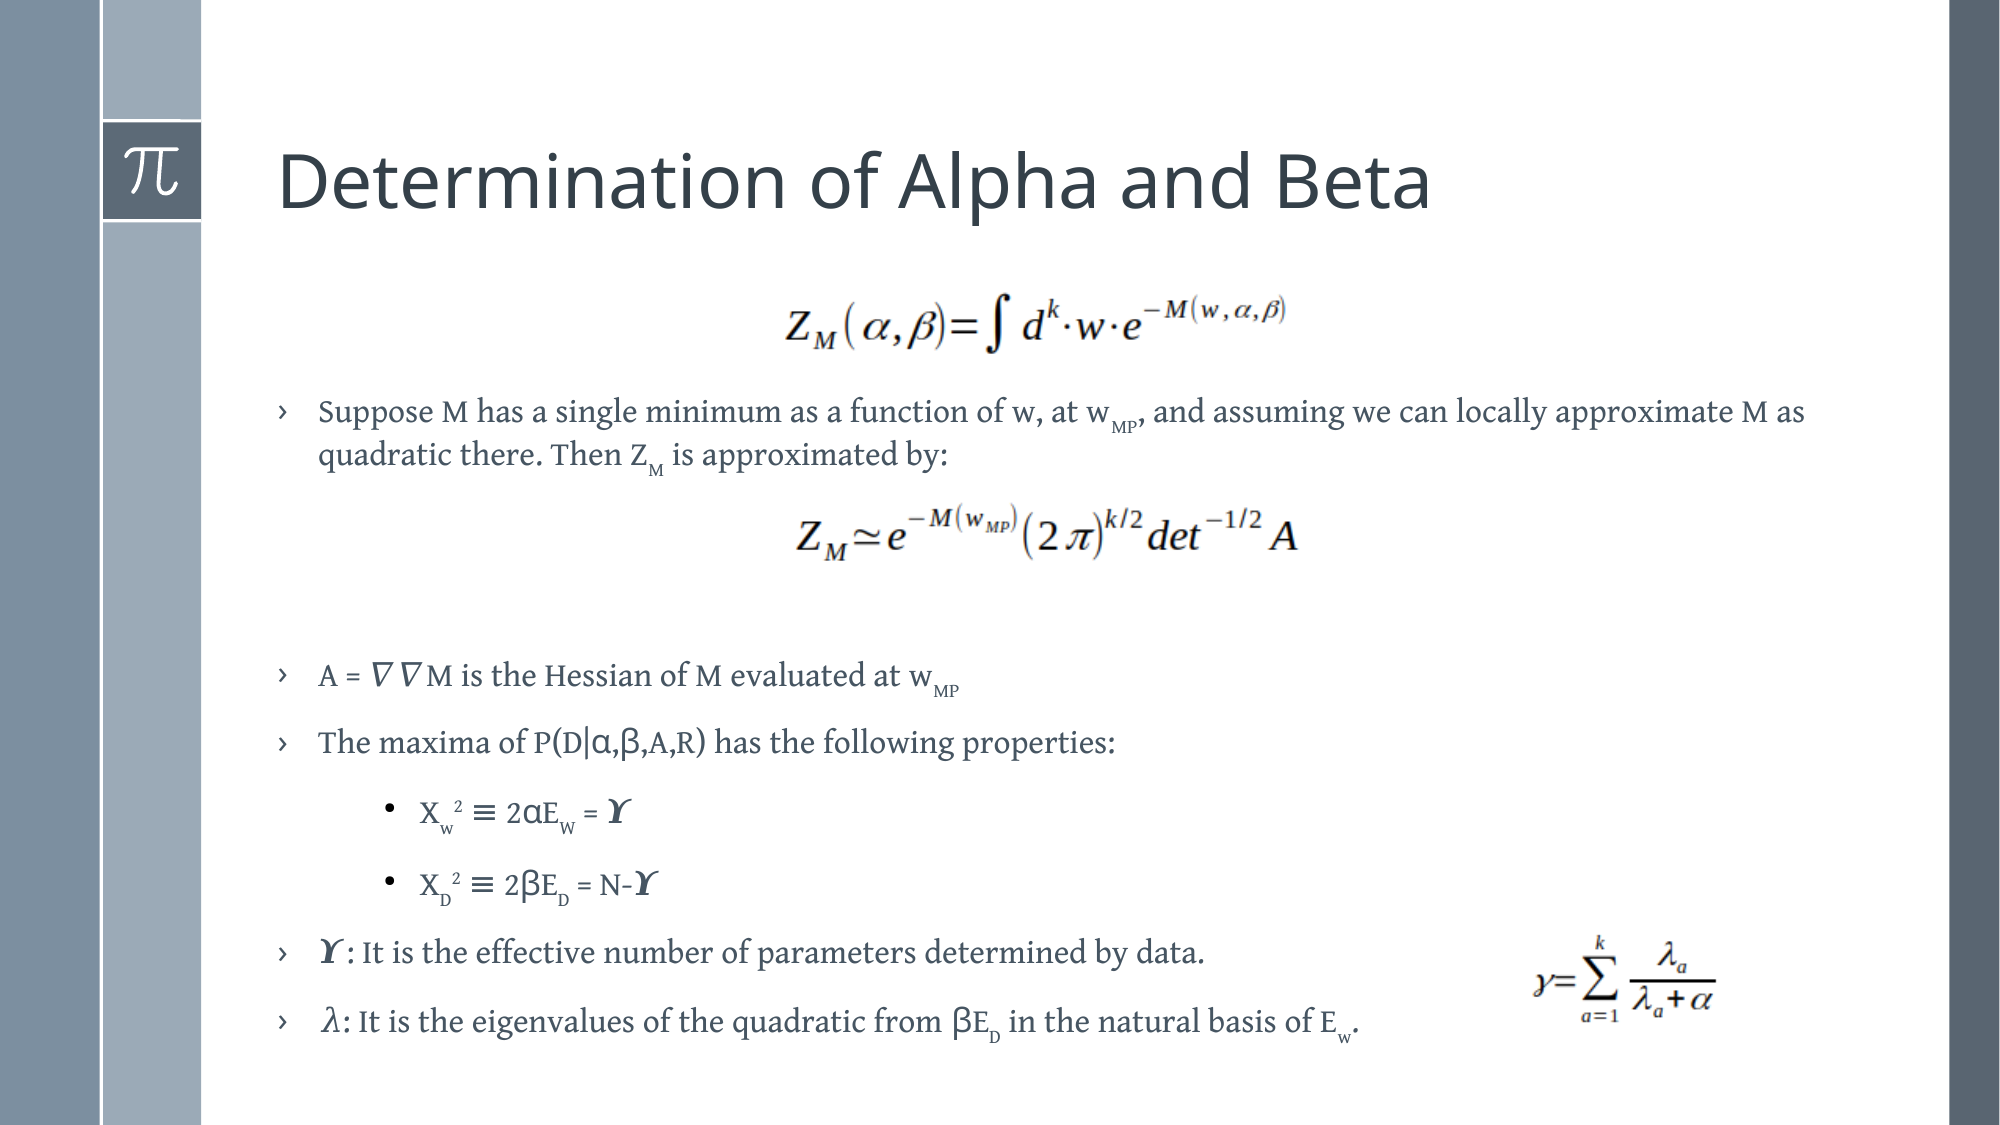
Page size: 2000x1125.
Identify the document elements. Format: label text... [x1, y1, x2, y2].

text_box Determination of Alpha and Beta [261, 29, 1867, 233]
picture [773, 478, 1318, 597]
picture [748, 271, 1306, 390]
picture [1500, 929, 1735, 1035]
text_box Suppose M has a single minimum as a function of w, at wMP, and assuming we can locally approximate M as quadratic there. Then ZM is approximated by: A = 𝛻𝛻M is the Hessian of M evaluated at wMP The maxima of P(D|α,β,A,R) has the following properties: Xw2 ≡ 2αEW = 𝜰 XD2 ≡ 2βED = N-𝜰 𝜰: It is the effective number of parameters determined by data. 𝜆: It is the eigenvalues of the quadratic from βED in the natural basis of Ew. [262, 381, 1847, 1051]
